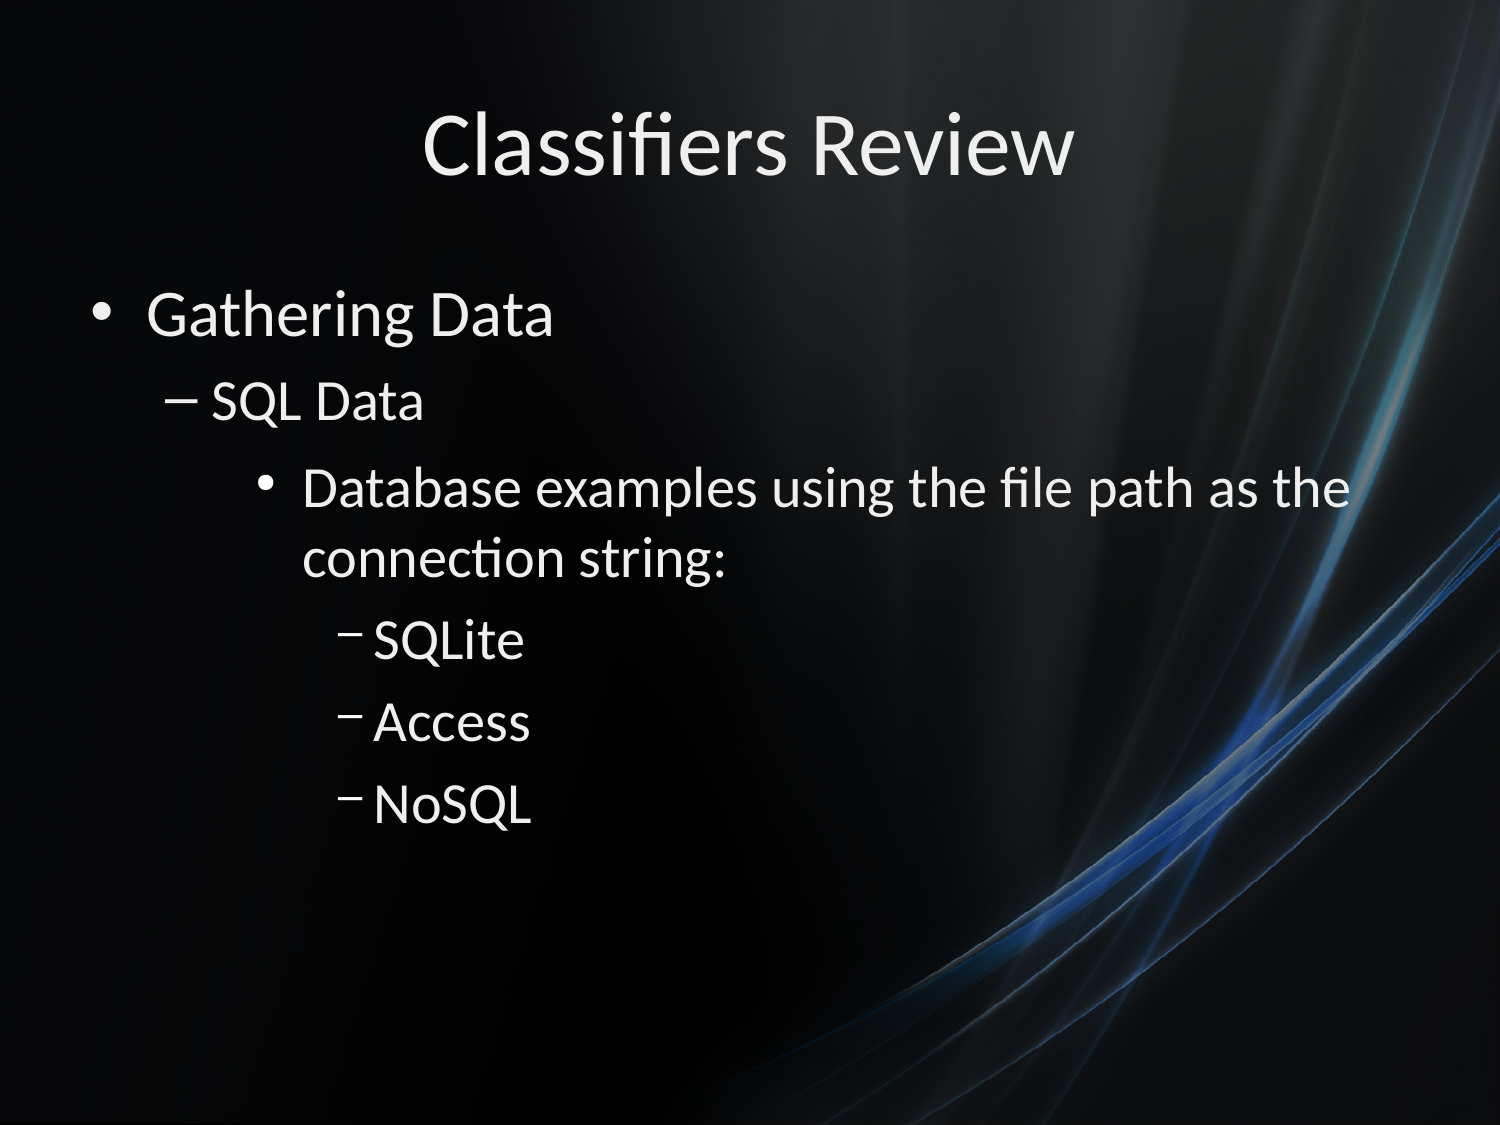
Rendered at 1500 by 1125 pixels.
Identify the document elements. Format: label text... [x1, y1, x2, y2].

title Classifiers Review [75, 45, 1425, 233]
list Gathering Data SQL Data Database examples using the file path as the connection string: SQLite Access NoSQL [75, 262, 1425, 1005]
picture [0, 0, 1500, 1125]
